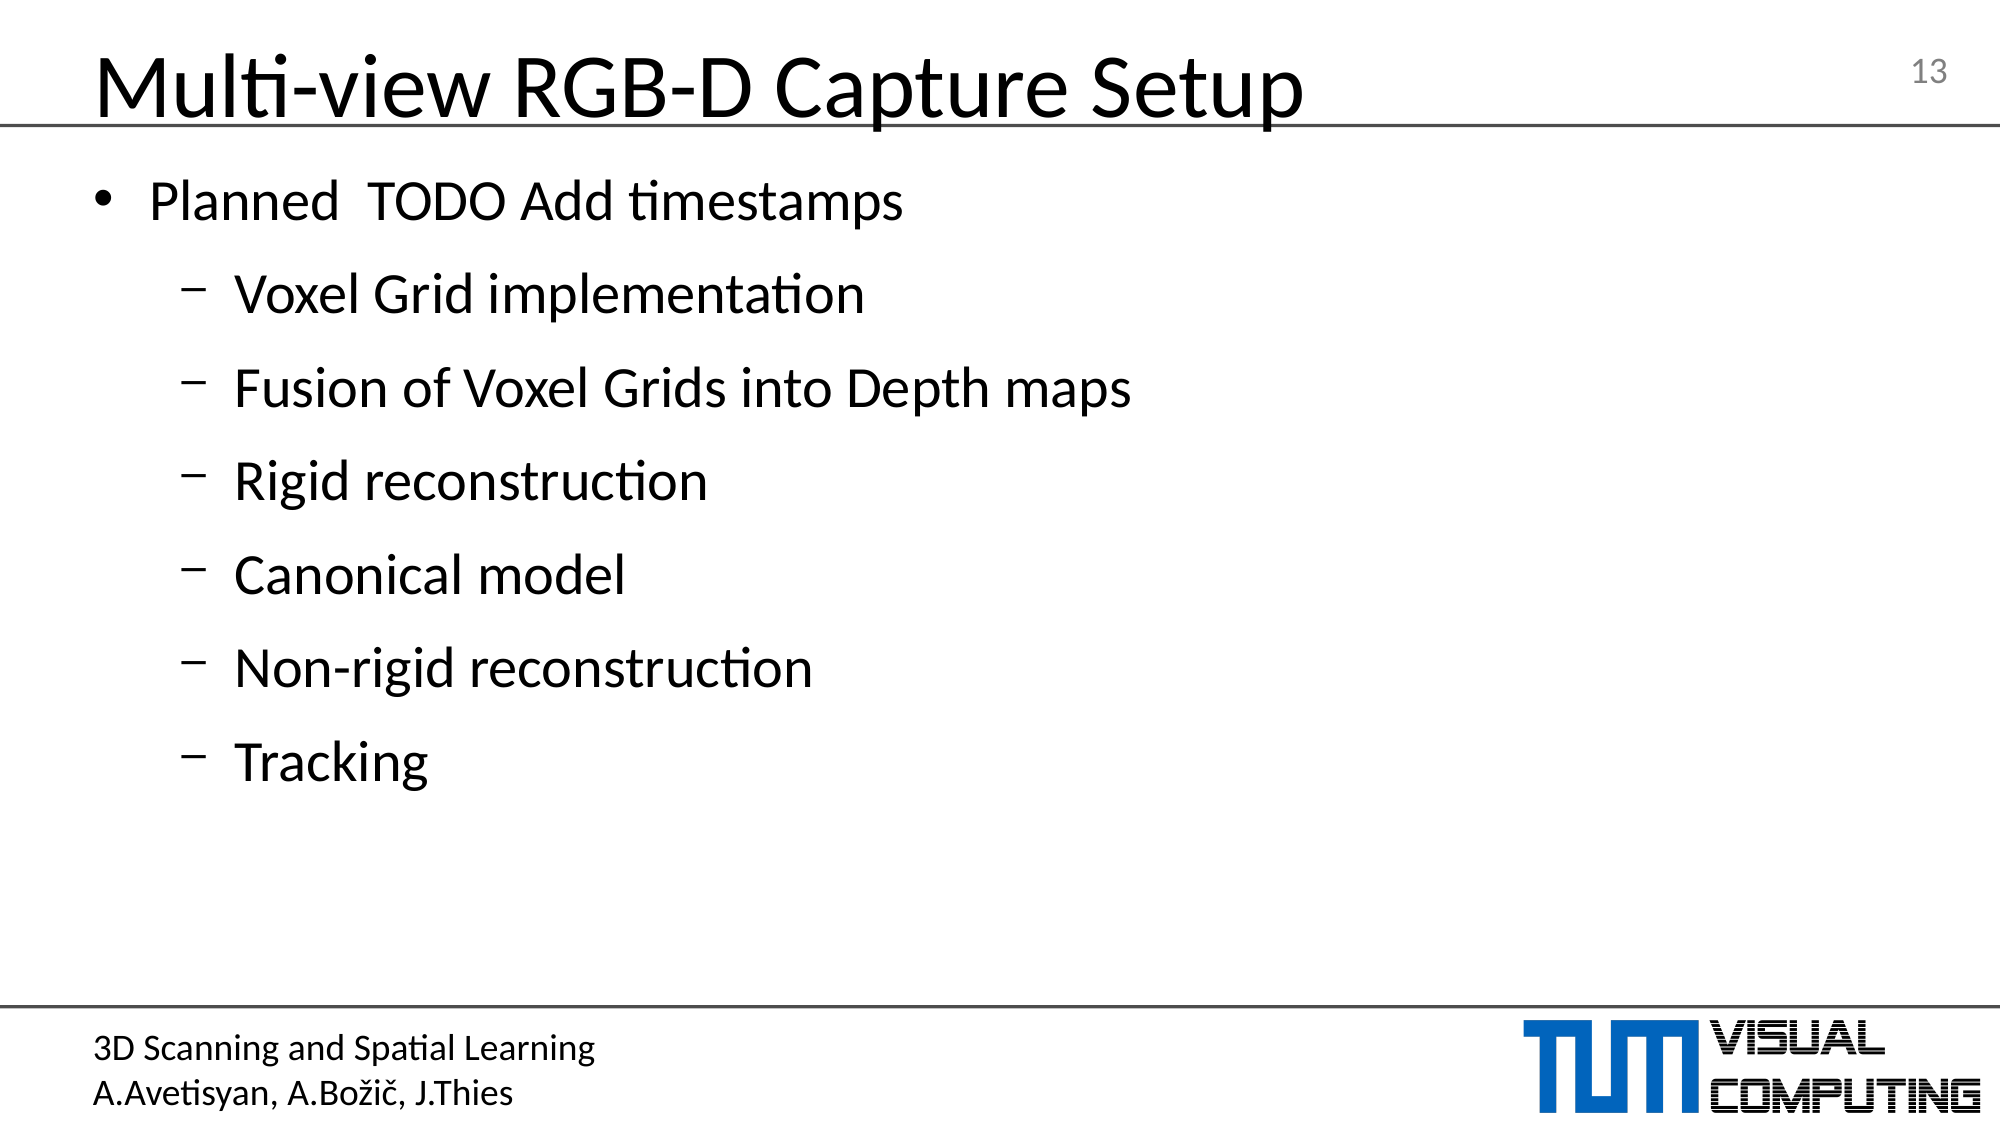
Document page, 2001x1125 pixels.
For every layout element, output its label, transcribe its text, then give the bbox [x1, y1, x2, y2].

title Multi-view RGB-D Capture Setup [78, 0, 1510, 143]
picture [1523, 1018, 1983, 1117]
list Planned TODO Add timestamps Voxel Grid implementation Fusion of Voxel Grids into Depth maps Rigid reconstruction Canonical model Non-rigid reconstruction Tracking [78, 154, 1921, 959]
